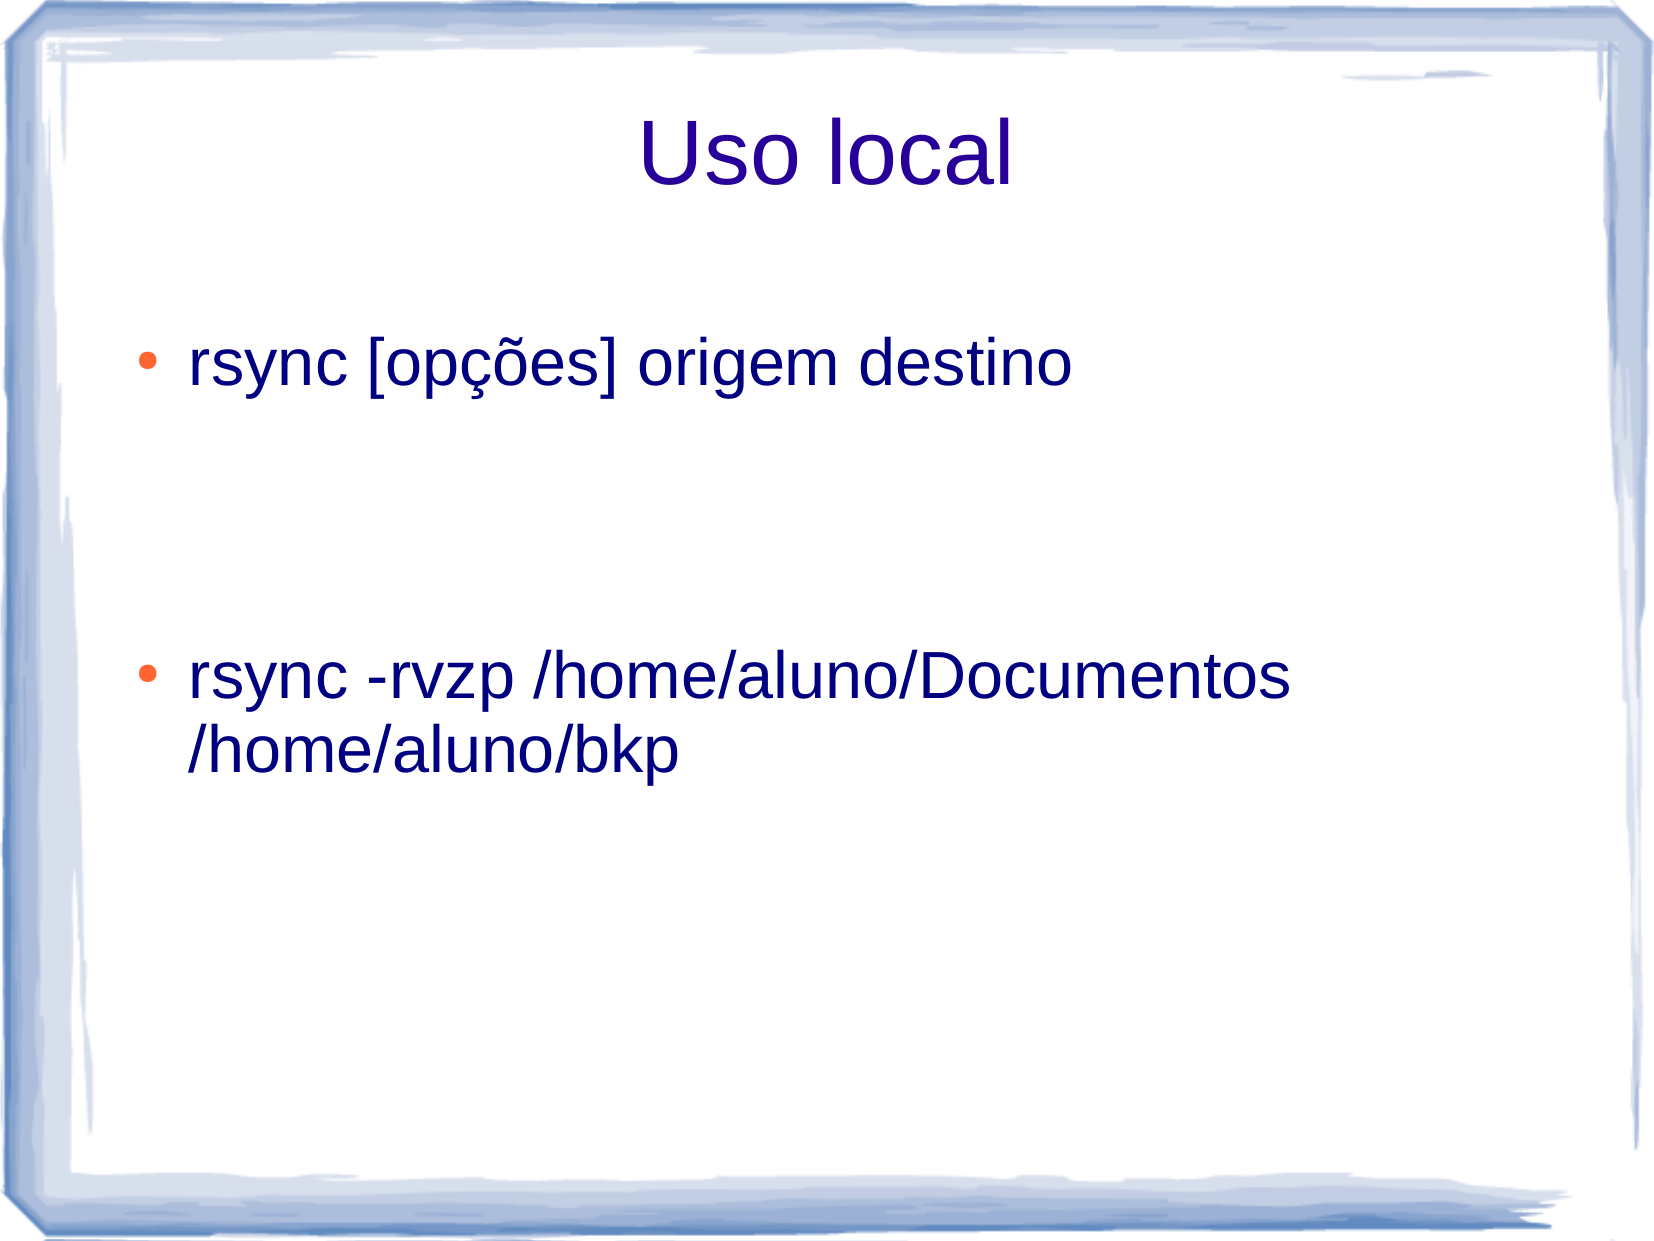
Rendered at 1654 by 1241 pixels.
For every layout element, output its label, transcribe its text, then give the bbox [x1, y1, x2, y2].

title Uso local [82, 49, 1571, 257]
list rsync [opções] origem destino rsync -rvzp /home/aluno/Documentos /home/aluno/bkp [118, 324, 1571, 1045]
picture [0, 0, 1654, 1241]
